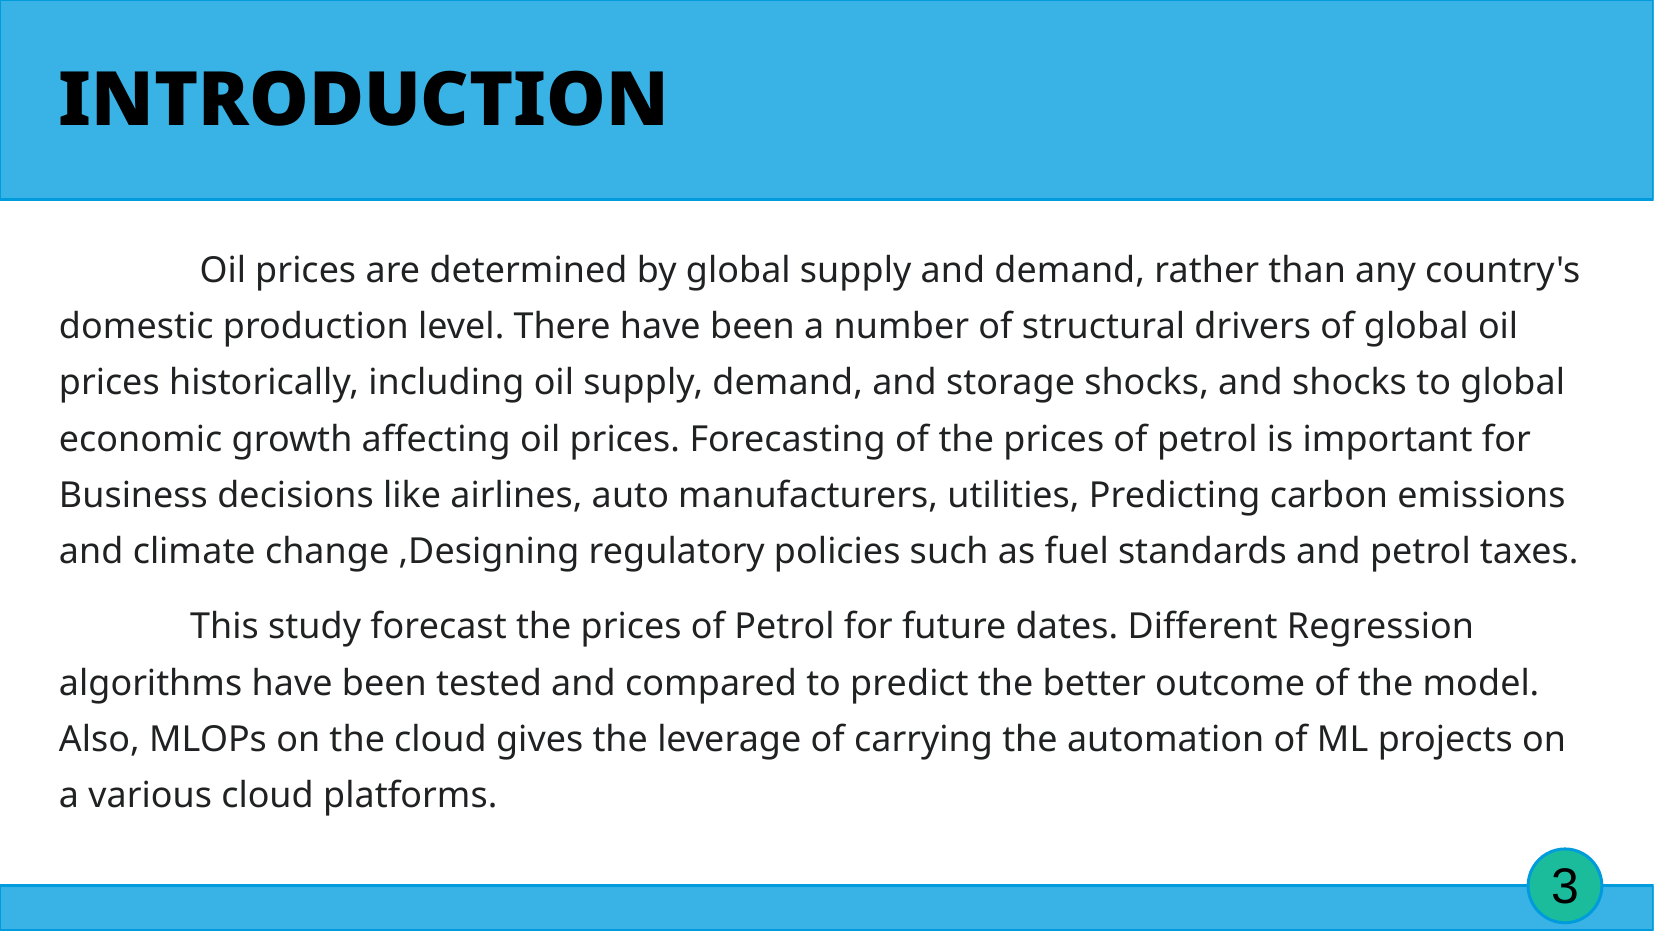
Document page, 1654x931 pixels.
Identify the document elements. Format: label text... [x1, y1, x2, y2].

list Oil prices are determined by global supply and demand, rather than any country's domestic production level. There have been a number of structural drivers of global oil prices historically, including oil supply, demand, and storage shocks, and shocks to global economic growth affecting oil prices. Forecasting of the prices of petrol is important for Business decisions like airlines, auto manufacturers, utilities, Predicting carbon emissions and climate change ,Designing regulatory policies such as fuel standards and petrol taxes. This study forecast the prices of Petrol for future dates. Different Regression algorithms have been tested and compared to predict the better outcome of the model. Also, MLOPs on the cloud gives the leverage of carrying the automation of ML projects on a various cloud platforms. [59, 236, 1595, 827]
title INTRODUCTION [59, 37, 1595, 155]
